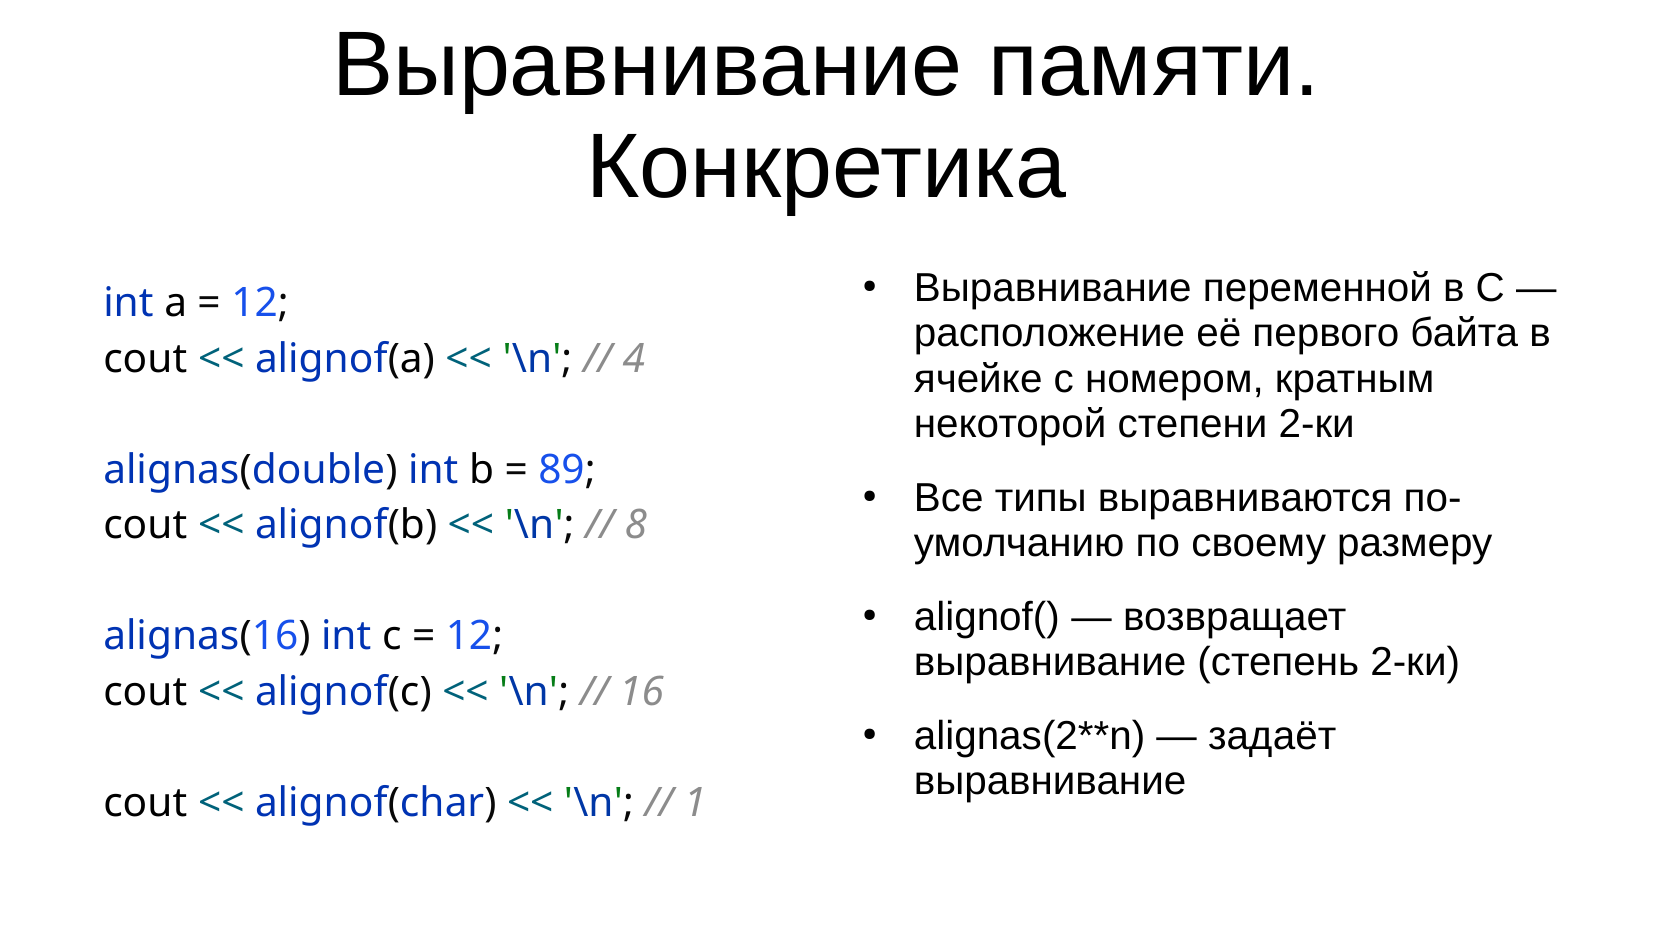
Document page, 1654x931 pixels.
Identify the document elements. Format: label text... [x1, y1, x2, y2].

list Выравнивание переменной в C — расположение её первого байта в ячейке с номером, кратным некоторой степени 2-ки Все типы выравниваются по-умолчанию по своему размеру alignof() — возвращает выравнивание (степень 2-ки) alignas(2**n) — задаёт выравнивание [845, 264, 1572, 805]
text_box int a = 12; cout << alignof(a) << '\n'; // 4 alignas(double) int b = 89; cout << alignof(b) << '\n'; // 8 alignas(16) int c = 12; cout << alignof(c) << '\n'; // 16 cout << alignof(char) << '\n'; // 1 [88, 265, 722, 836]
title Выравнивание памяти. Конкретика [82, 12, 1571, 218]
